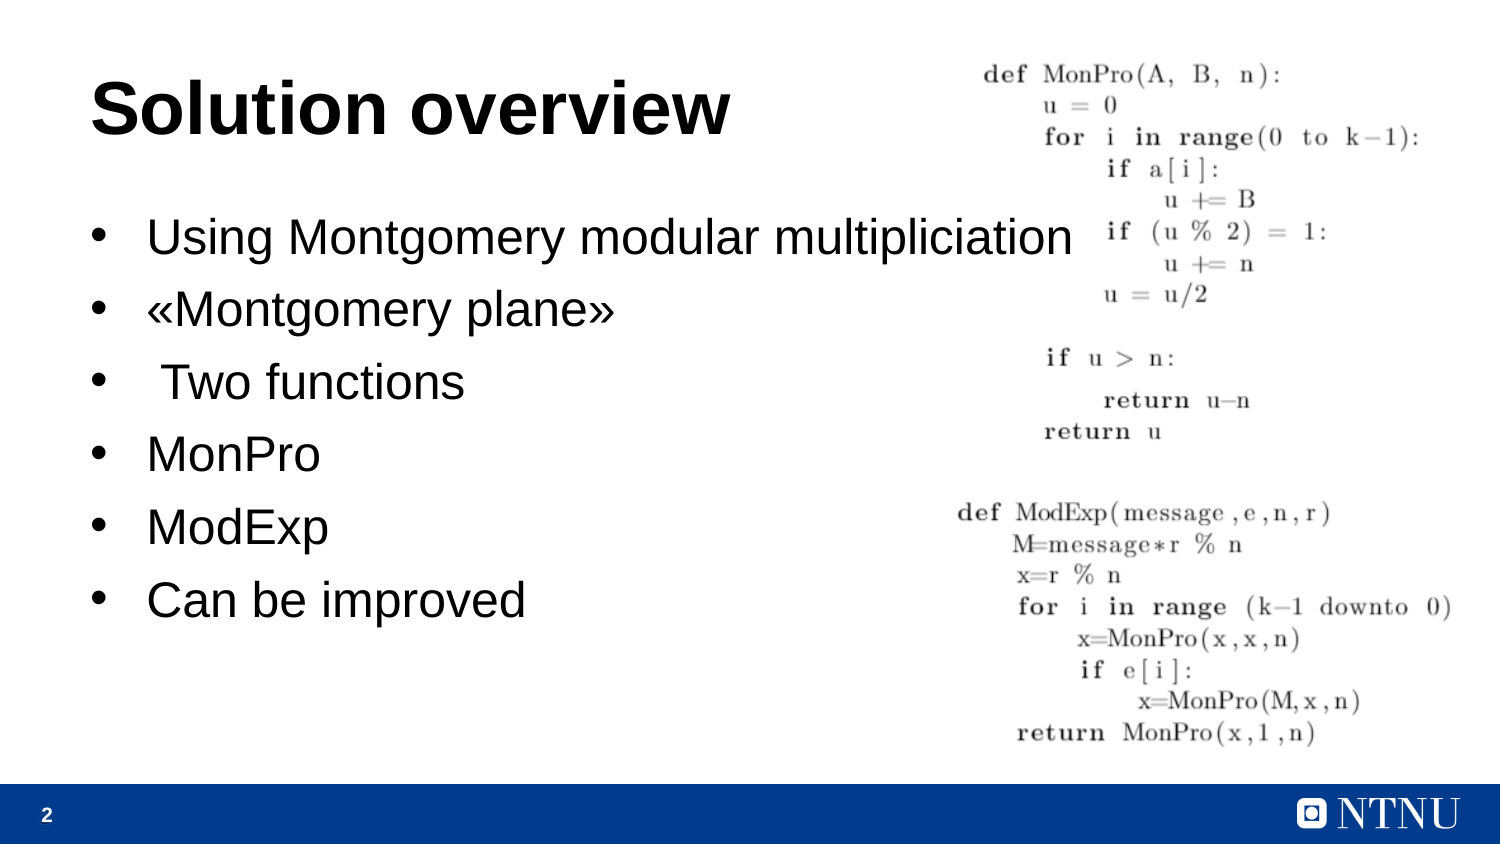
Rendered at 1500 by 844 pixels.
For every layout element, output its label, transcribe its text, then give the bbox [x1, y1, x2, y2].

list Using Montgomery modular multipliciation «Montgomery plane» Two functions MonPro ModExp Can be improved [75, 196, 1426, 754]
picture [948, 496, 1455, 754]
title Solution overview [75, 33, 1426, 175]
picture [1030, 379, 1271, 455]
picture [969, 57, 1434, 380]
